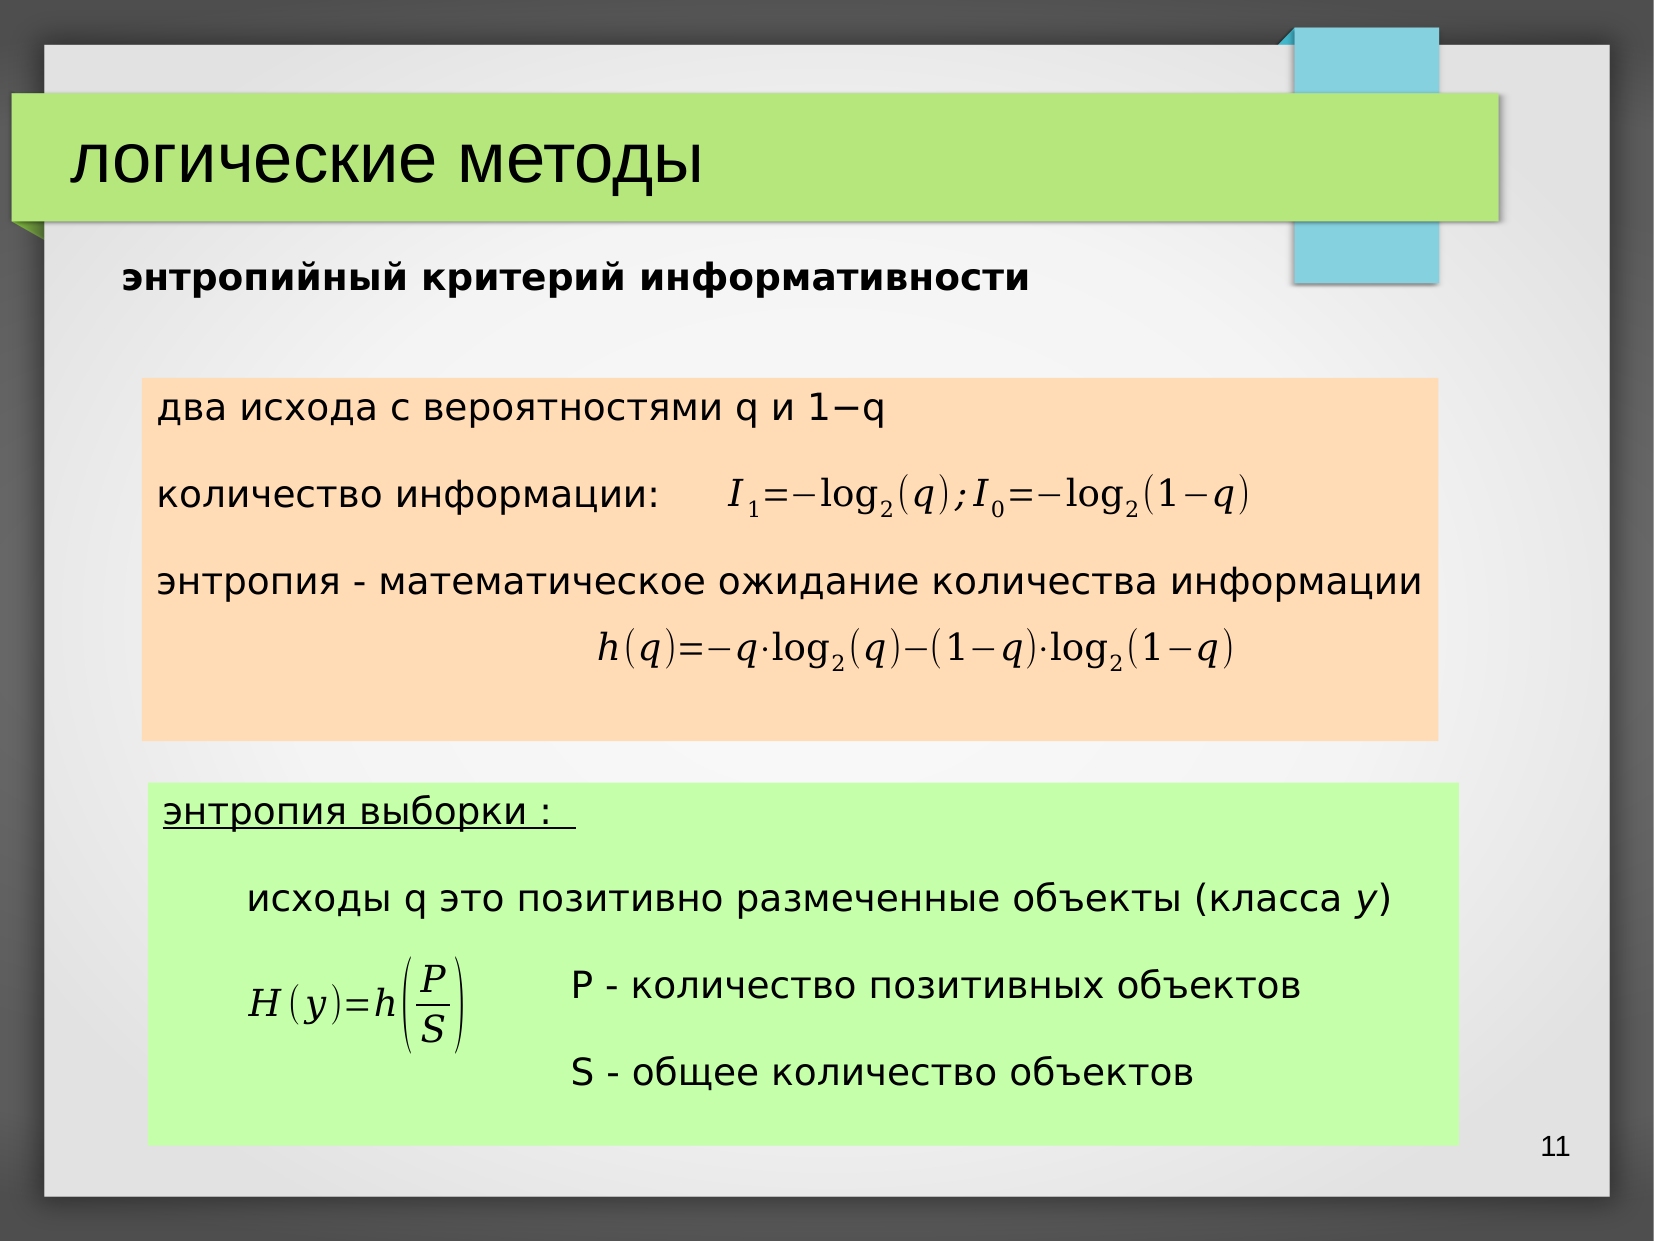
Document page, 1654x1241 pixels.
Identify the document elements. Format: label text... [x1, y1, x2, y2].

chart [720, 472, 1257, 523]
text_box два исхода с вероятностями q и 1−q количество информации: энтропия - математическое ожидание количества информации [141, 377, 1439, 742]
chart [590, 625, 1241, 676]
title логические методы [70, 118, 1205, 199]
text_box энтропийный критерий информативности [106, 248, 1075, 309]
chart [240, 953, 473, 1057]
text_box энтропия выборки : исходы q это позитивно размеченные объекты (класса y) P - количество позитивных объектов S - общее количество объектов [147, 782, 1459, 1146]
picture [0, 0, 1654, 1241]
